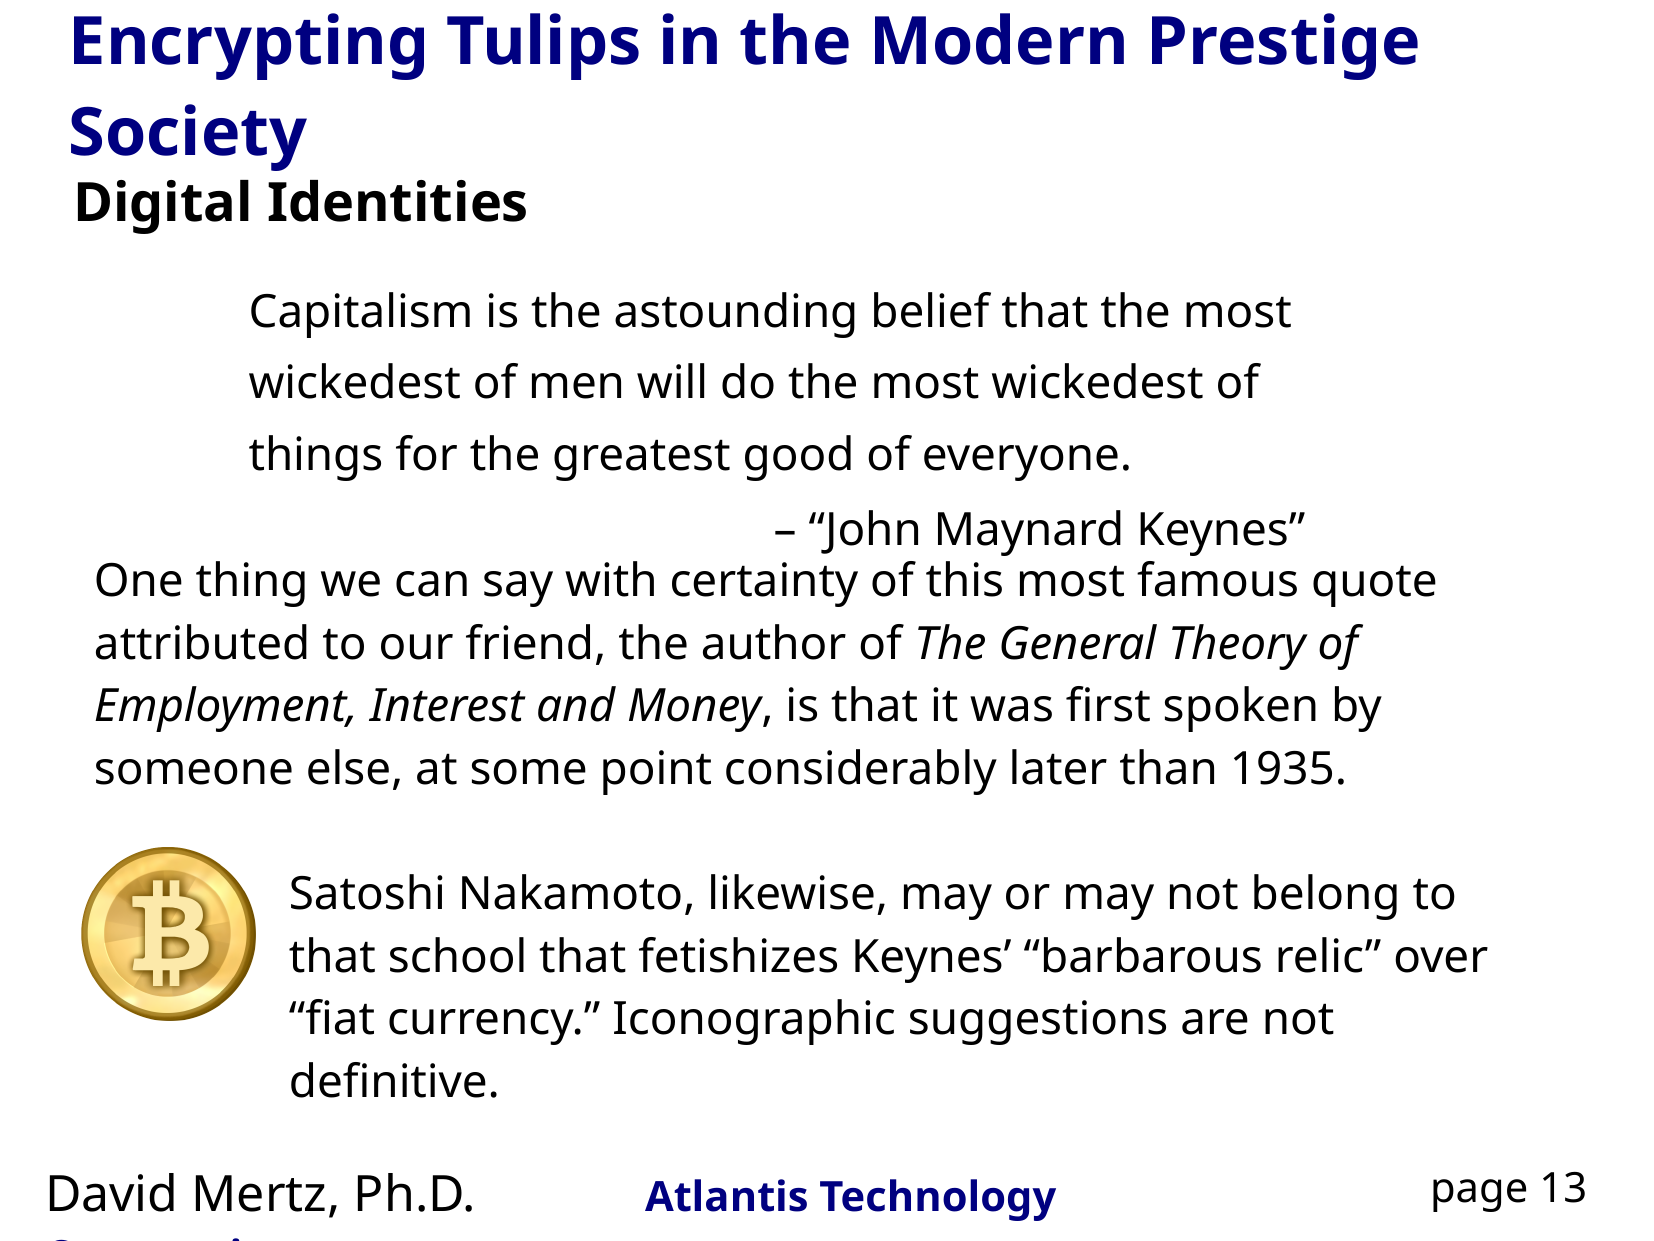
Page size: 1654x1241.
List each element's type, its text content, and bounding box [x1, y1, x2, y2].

text_box Capitalism is the astounding belief that the most wickedest of men will do the most wickedest of things for the greatest good of everyone. – “John Maynard Keynes” [233, 261, 1364, 486]
picture [81, 847, 256, 1021]
list Digital Identities [73, 163, 556, 241]
text_box One thing we can say with certainty of this most famous quote attributed to our friend, the author of The General Theory of Employment, Interest and Money, is that it was first spoken by someone else, at some point considerably later than 1935. Satoshi Nakamoto, likewise, may or may not belong to that school that fetishizes Keynes’ “barbarous relic” over “fiat currency.” Iconographic suggestions are not definitive. [79, 540, 1561, 1060]
